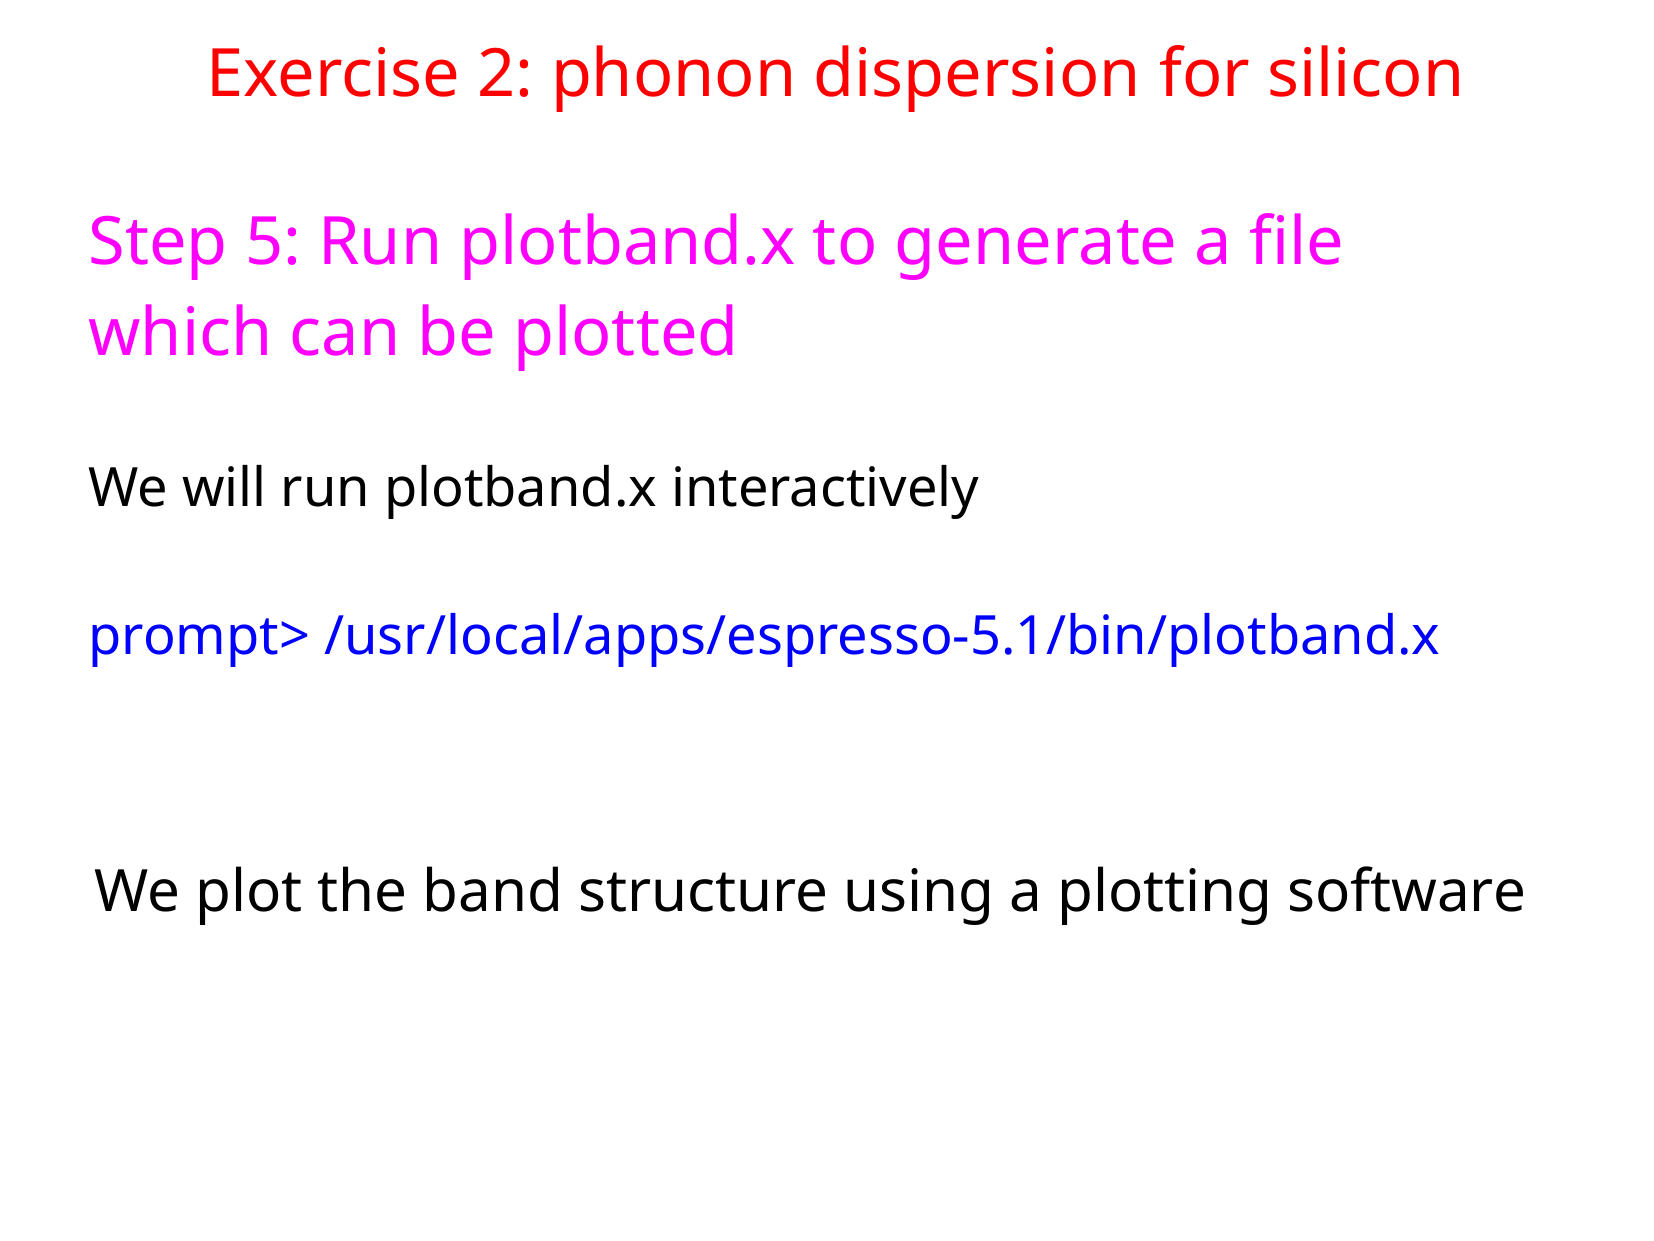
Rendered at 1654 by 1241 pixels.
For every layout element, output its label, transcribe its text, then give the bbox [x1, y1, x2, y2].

text_box Step 5: Run plotband.x to generate a file which can be plotted We will run plotband.x interactively prompt> /usr/local/apps/espresso-5.1/bin/plotband.x [70, 182, 1548, 719]
title Exercise 2: phonon dispersion for silicon [35, 0, 1654, 174]
text_box We plot the band structure using a plotting software [76, 838, 1395, 945]
